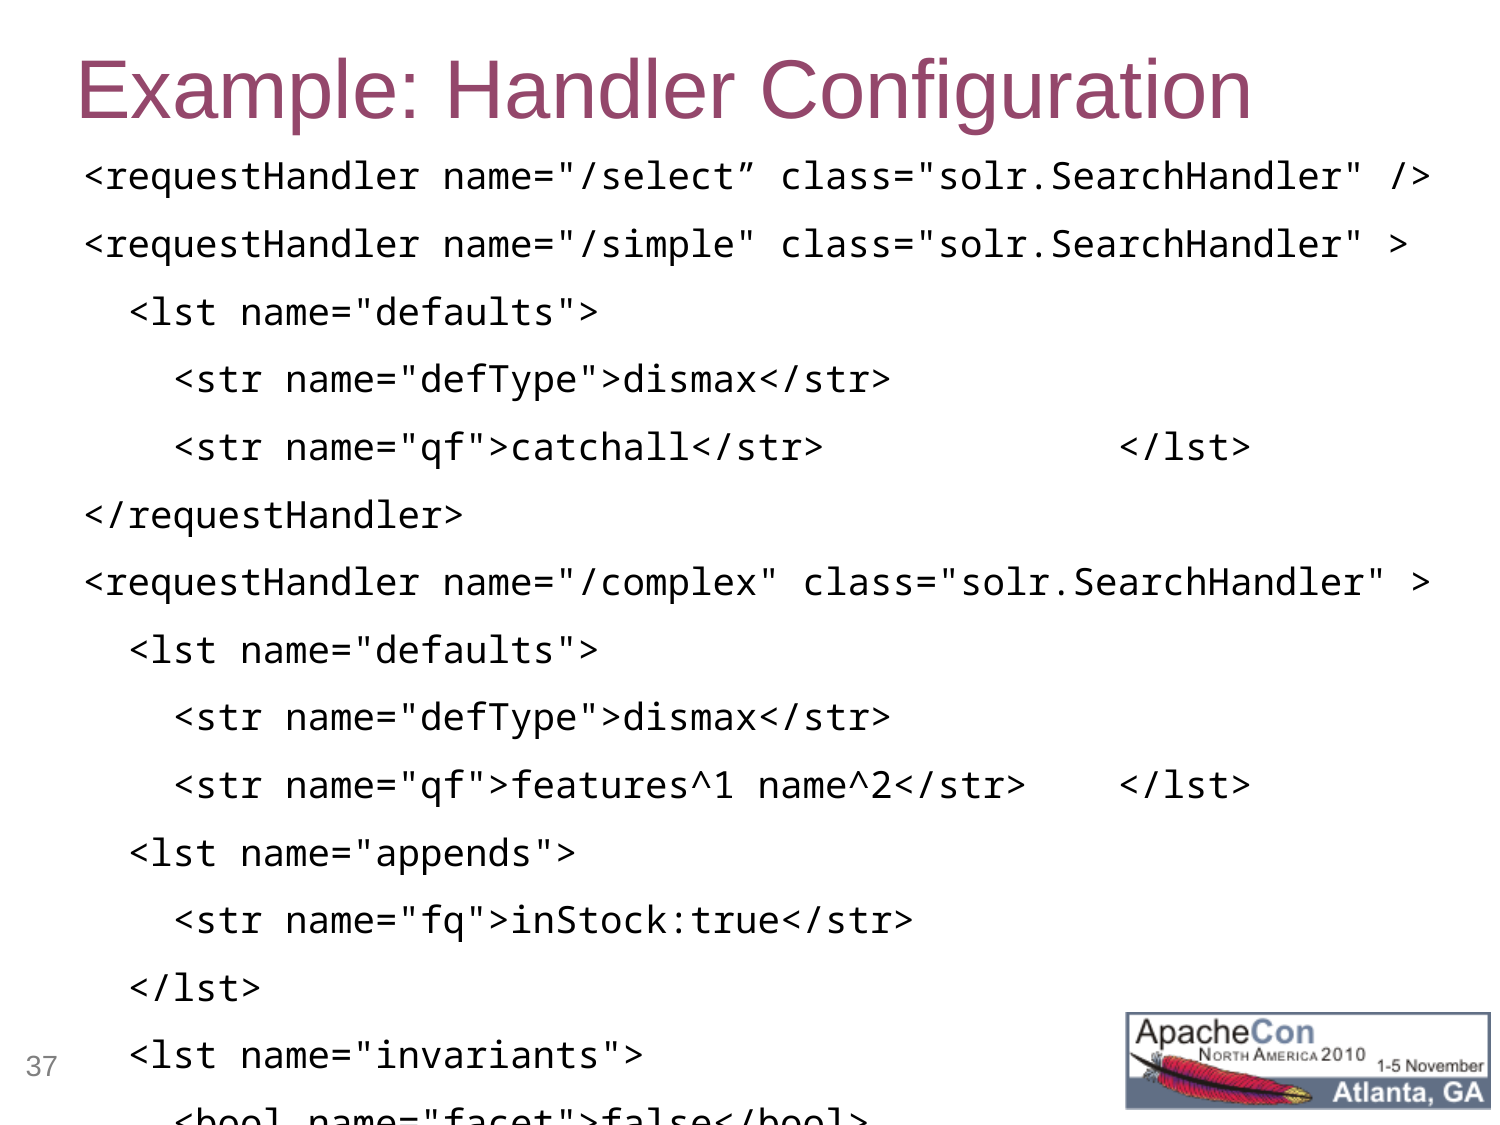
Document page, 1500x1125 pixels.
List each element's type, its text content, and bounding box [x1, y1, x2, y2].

title Example: Handler Configuration [75, 0, 1425, 149]
picture [1463, 1012, 1491, 1110]
list <requestHandler name="/select” class="solr.SearchHandler" /> <requestHandler name="/simple" class="solr.SearchHandler" > <lst name="defaults"> <str name="defType">dismax</str> <str name="qf">catchall</str> </lst> </requestHandler> <requestHandler name="/complex" class="solr.SearchHandler" > <lst name="defaults"> <str name="defType">dismax</str> <str name="qf">features^1 name^2</str> </lst> <lst name="appends"> <str name="fq">inStock:true</str> </lst> <lst name="invariants"> <bool name="facet">false</bool> ... [37, 149, 1463, 1125]
